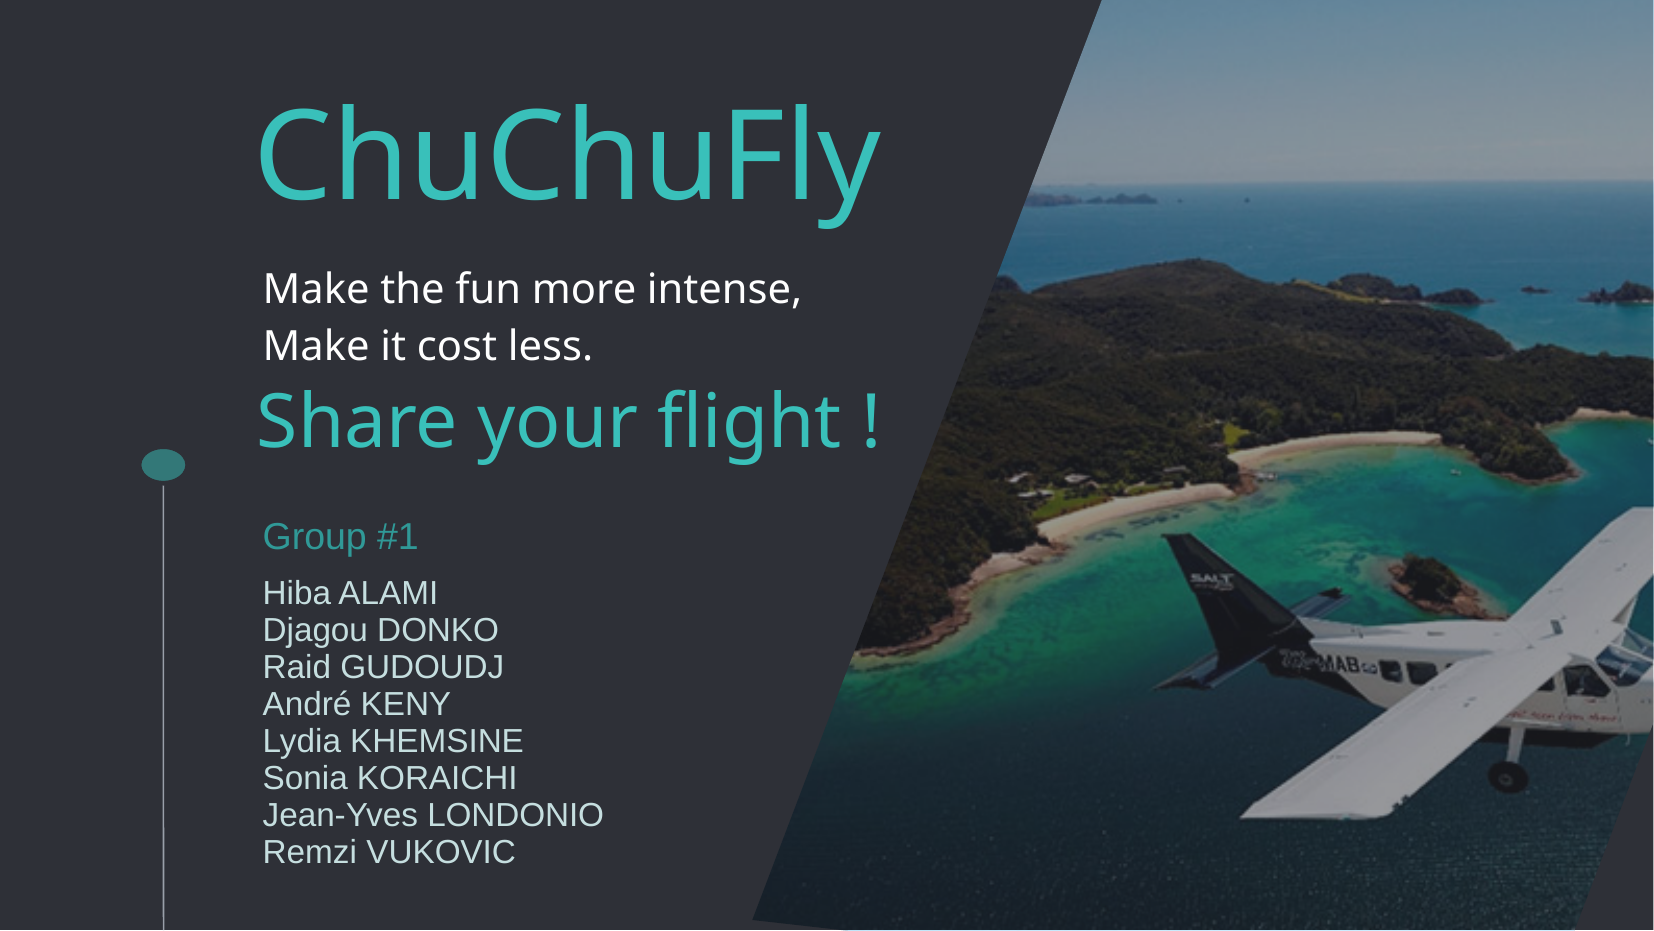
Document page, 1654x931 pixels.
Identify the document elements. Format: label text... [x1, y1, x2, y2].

text_box [752, 0, 1654, 931]
title ChuChuFly [238, 59, 1078, 270]
text_box Hiba ALAMI Djagou DONKO Raid GUDOUDJ André KENY Lydia KHEMSINE Sonia KORAICHI Jean-Yves LONDONIO Remzi VUKOVIC [248, 566, 875, 878]
text_box Group #1 [248, 507, 603, 565]
text_box Make the fun more intense, Make it cost less. [248, 251, 875, 360]
text_box Share your flight ! [242, 360, 964, 479]
